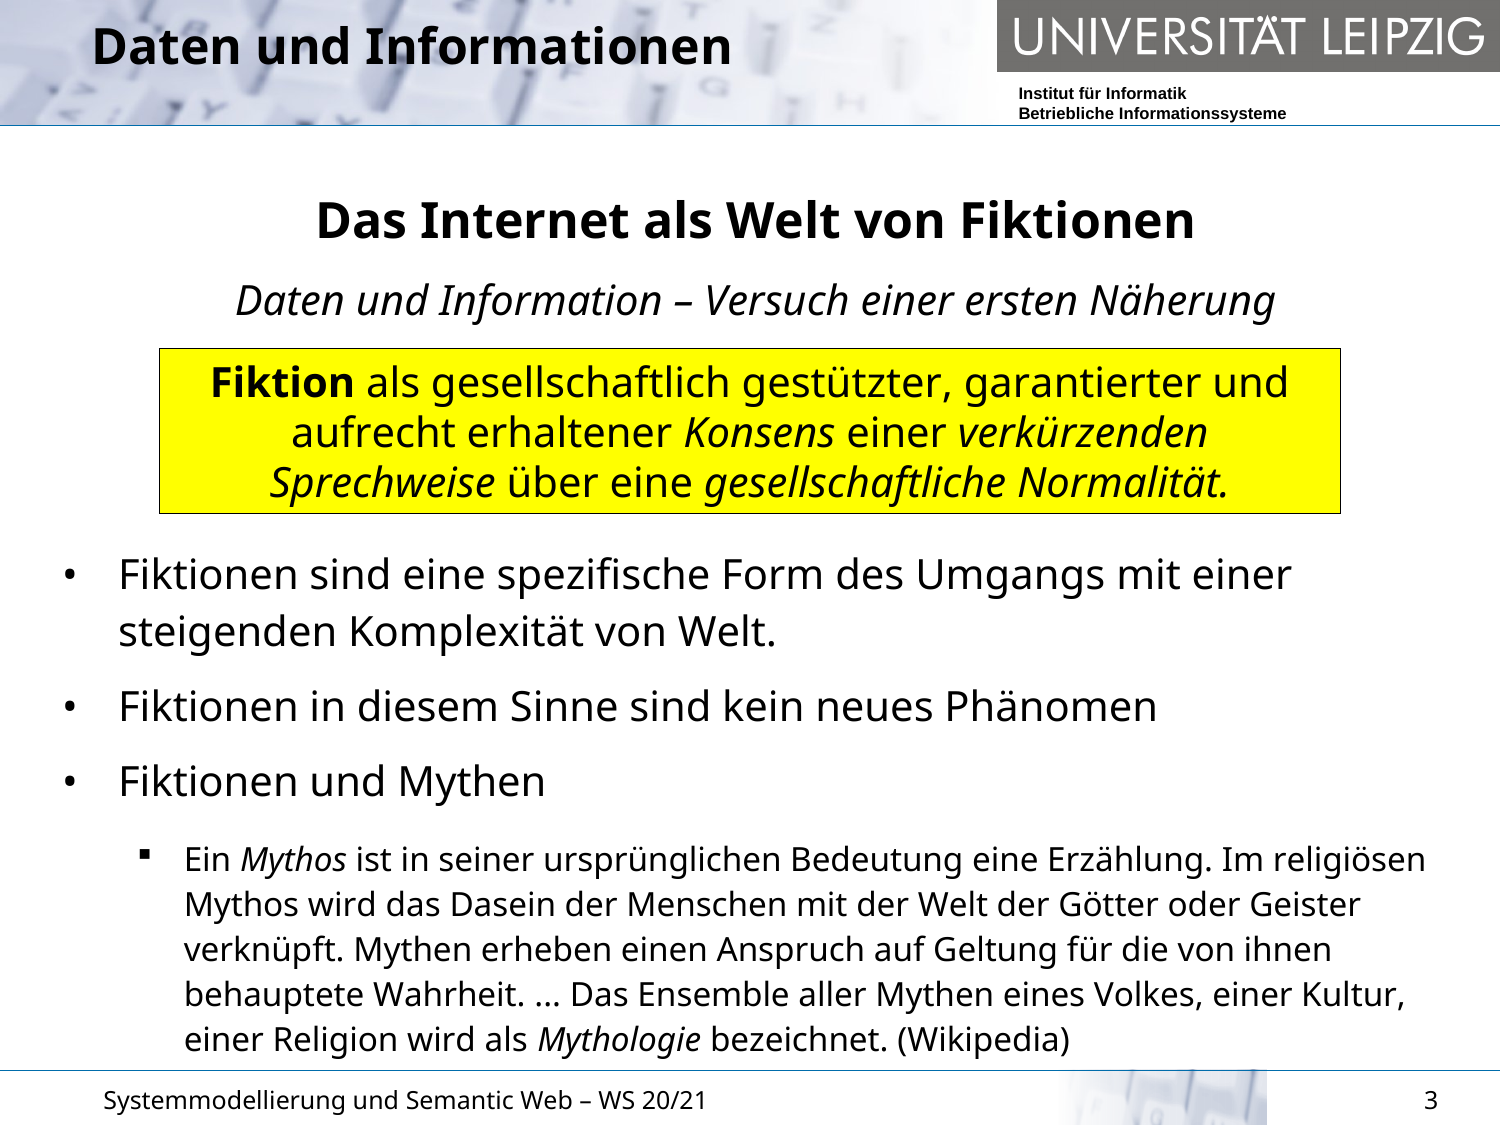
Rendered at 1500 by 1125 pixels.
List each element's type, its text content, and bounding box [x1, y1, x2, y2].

picture [1057, 1071, 1267, 1125]
text_box Daten und Informationen [76, 6, 762, 82]
picture [0, 0, 1500, 125]
list Das Internet als Welt von Fiktionen Daten und Information – Versuch einer ersten Näherung [47, 177, 1465, 343]
text_box Fiktion als gesellschaftlich gestützter, garantierter und aufrecht erhaltener Konsens einer verkürzenden Sprechweise über eine gesellschaftliche Normalität. [159, 348, 1341, 514]
list Fiktionen sind eine spezifische Form des Umgangs mit einer steigenden Komplexität von Welt. Fiktionen in diesem Sinne sind kein neues Phänomen Fiktionen und Mythen Ein Mythos ist in seiner ursprünglichen Bedeutung eine Erzählung. Im religiösen Mythos wird das Dasein der Menschen mit der Welt der Götter oder Geister verknüpft. Mythen erheben einen Anspruch auf Geltung für die von ihnen behauptete Wahrheit. ... Das Ensemble aller Mythen eines Volkes, einer Kultur, einer Religion wird als Mythologie bezeichnet. (Wikipedia) [47, 537, 1465, 1062]
